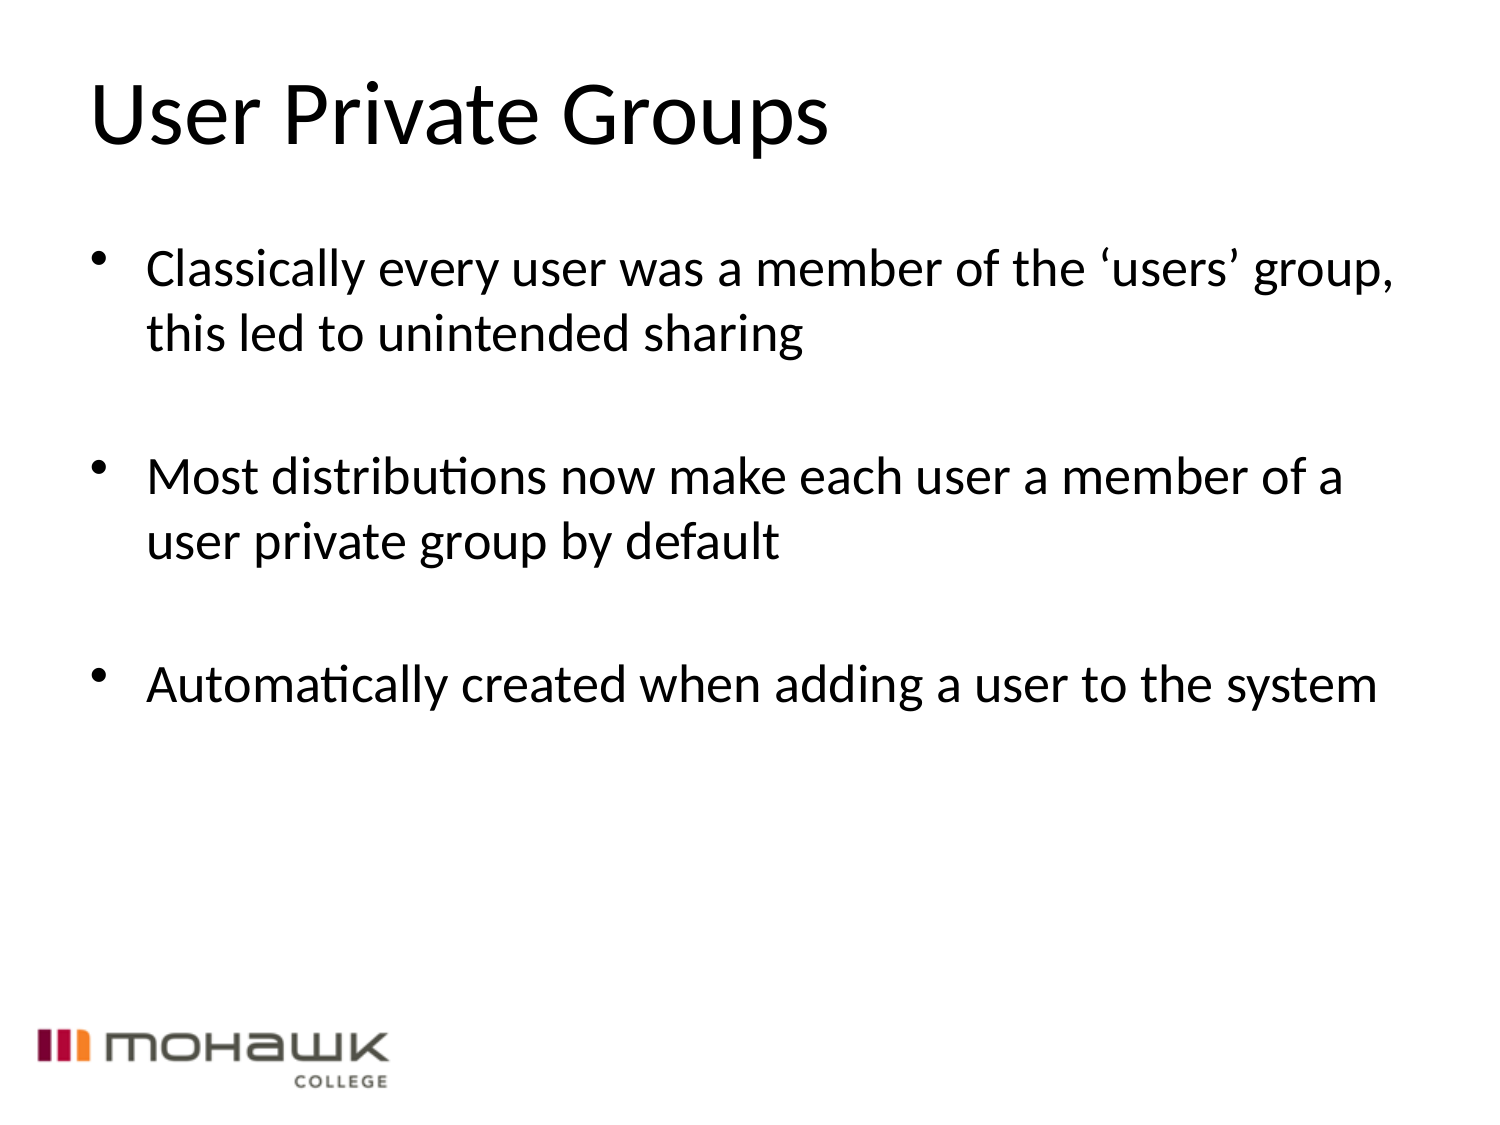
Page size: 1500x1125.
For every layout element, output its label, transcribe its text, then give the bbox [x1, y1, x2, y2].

title User Private Groups [75, 45, 1425, 224]
picture [5, 1000, 422, 1118]
list Classically every user was a member of the ‘users’ group, this led to unintended sharing Most distributions now make each user a member of a user private group by default Automatically created when adding a user to the system [75, 224, 1425, 913]
